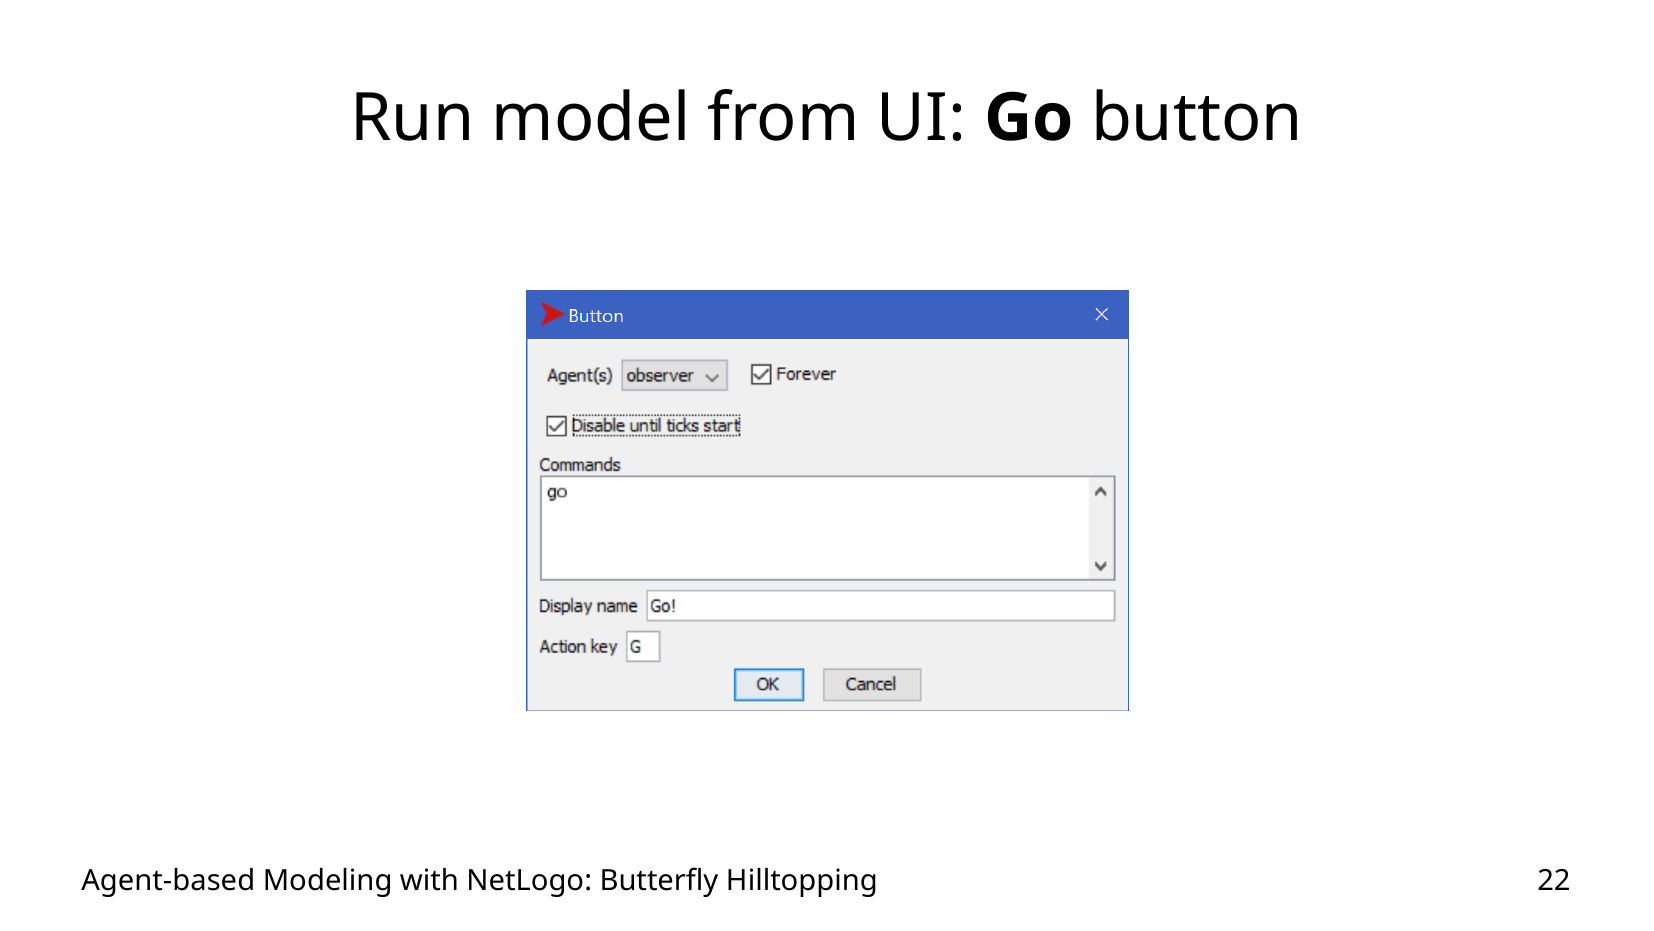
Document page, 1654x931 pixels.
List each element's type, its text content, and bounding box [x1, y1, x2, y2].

title Run model from UI: Go button [82, 22, 1571, 207]
picture [526, 290, 1129, 711]
